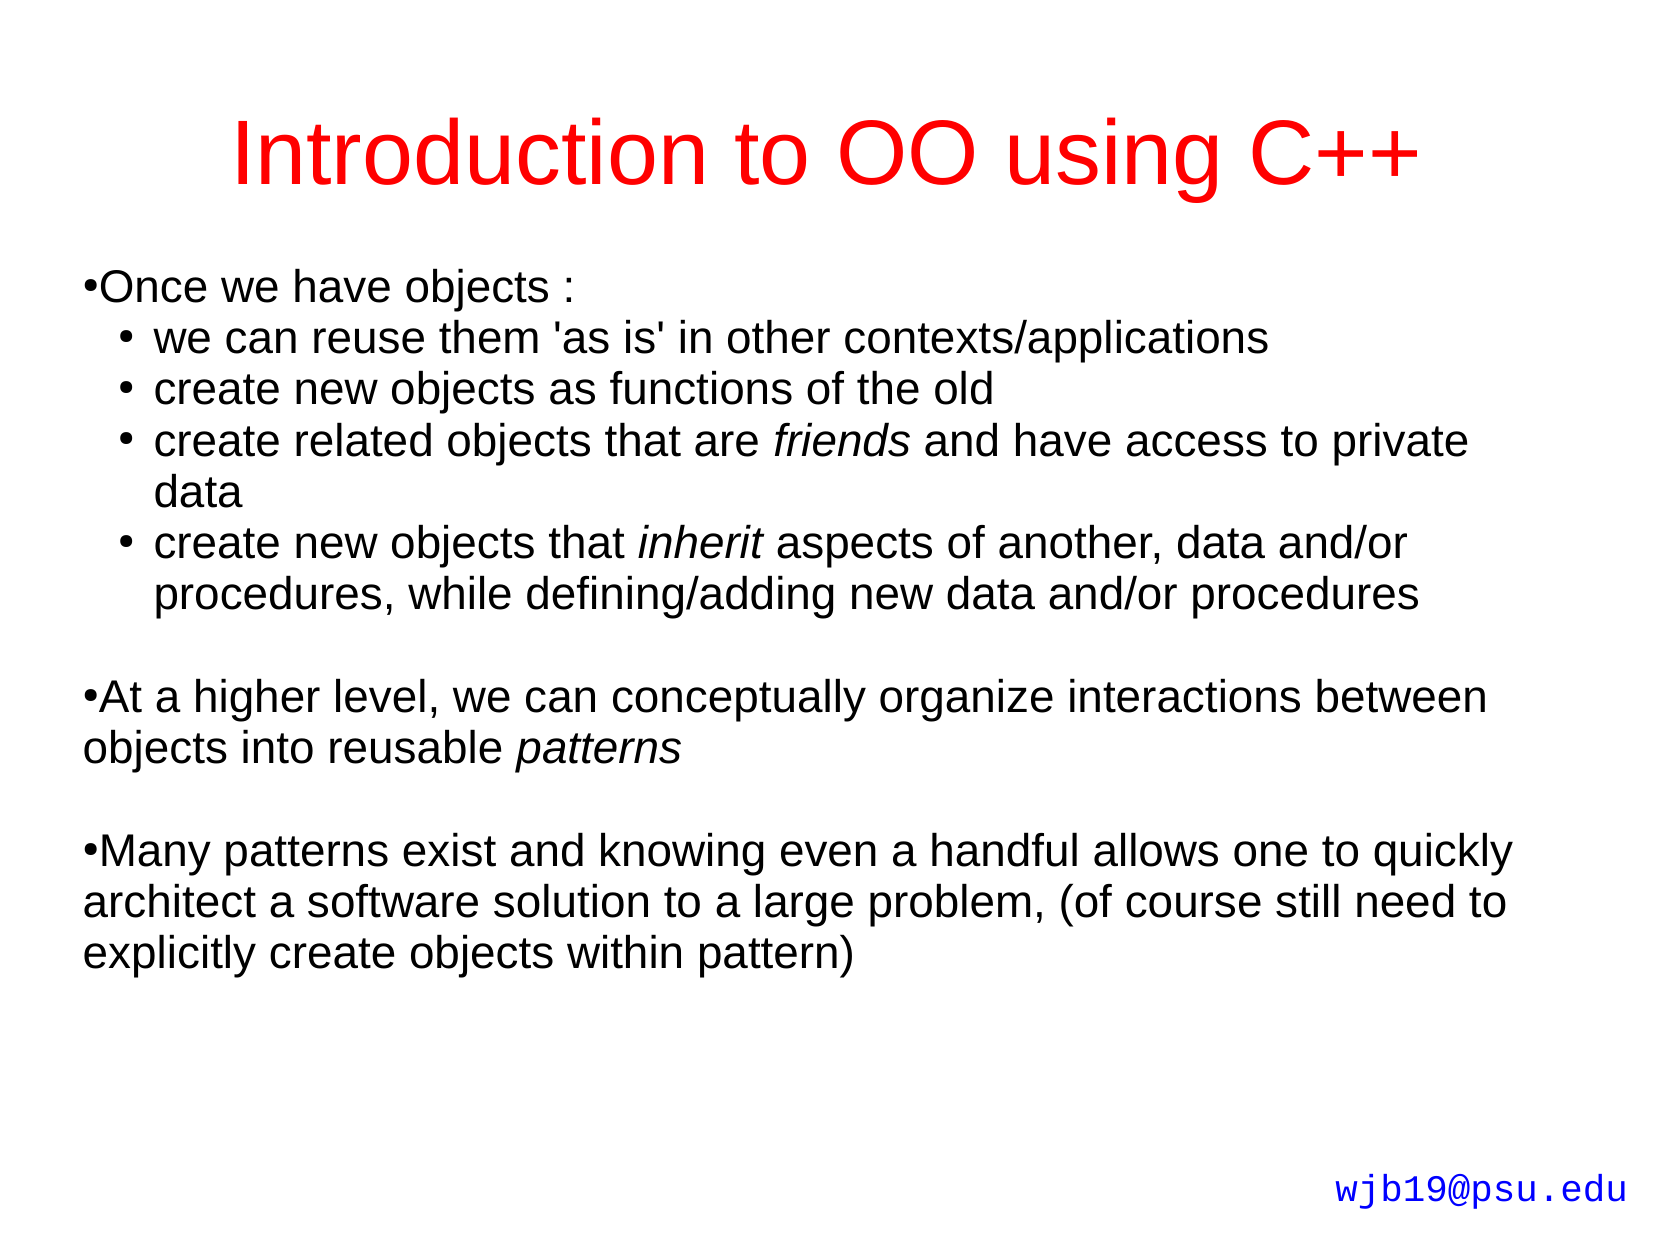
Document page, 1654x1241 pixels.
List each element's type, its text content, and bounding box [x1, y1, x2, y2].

title Introduction to OO using C++ [82, 49, 1571, 257]
text_box wjb19@psu.edu [1320, 1162, 1643, 1220]
subtitle Once we have objects : we can reuse them 'as is' in other contexts/applications create new objects as functions of the old create related objects that are friends and have access to private data create new objects that inherit aspects of another, data and/or procedures, while defining/adding new data and/or procedures At a higher level, we can conceptually organize interactions between objects into reusable patterns Many patterns exist and knowing even a handful allows one to quickly architect a software solution to a large problem, (of course still need to explicitly create objects within pattern) [82, 260, 1571, 1080]
